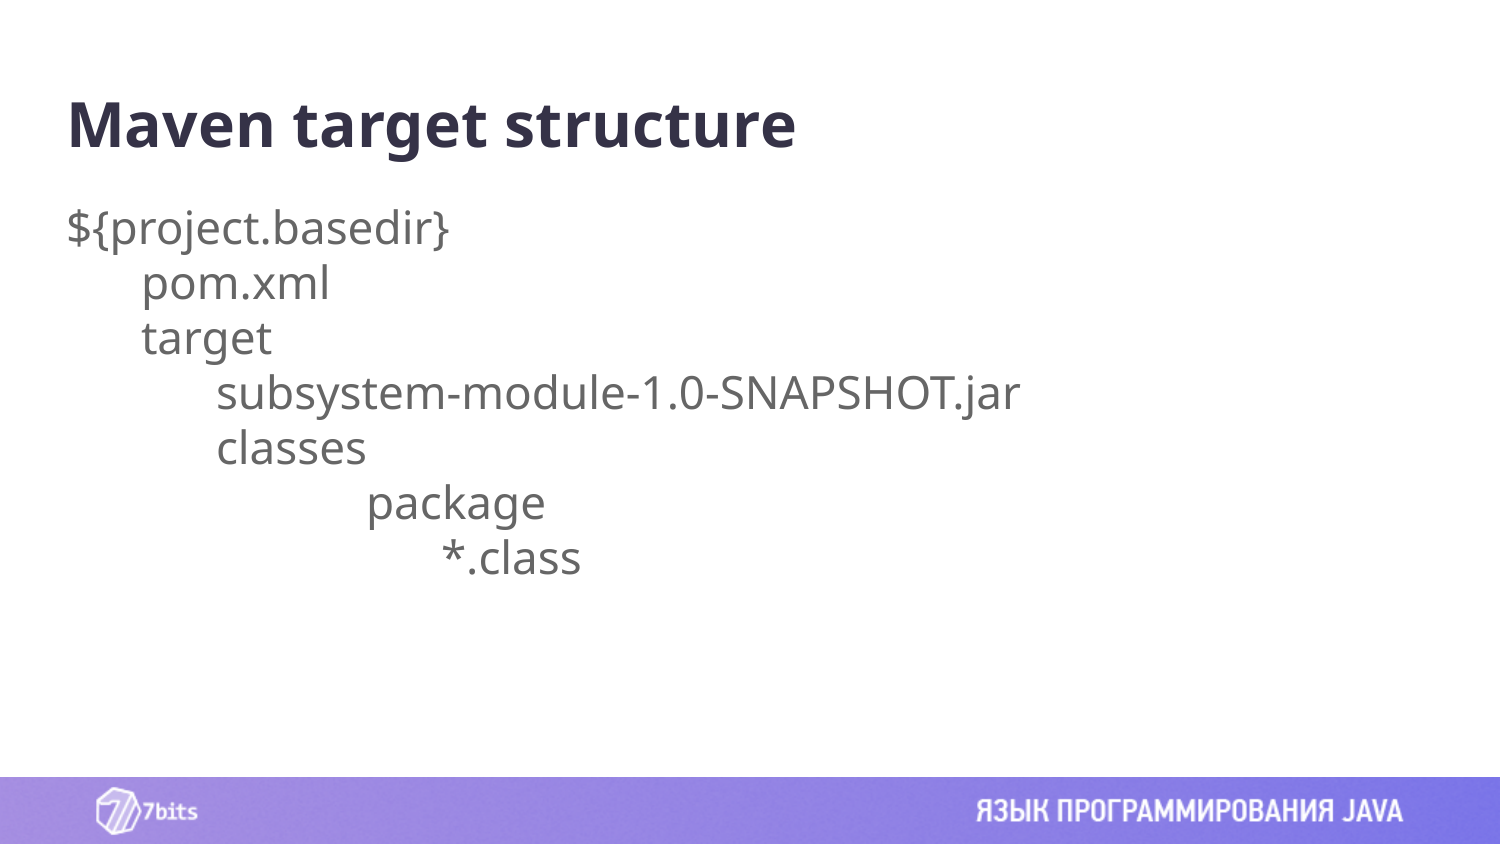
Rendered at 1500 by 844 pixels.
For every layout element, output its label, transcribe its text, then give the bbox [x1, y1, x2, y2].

list ${project.basedir} pom.xml target subsystem-module-1.0-SNAPSHOT.jar classes package *.class [51, 184, 1449, 745]
picture [0, 777, 1500, 844]
title Maven target structure [51, 69, 1449, 164]
